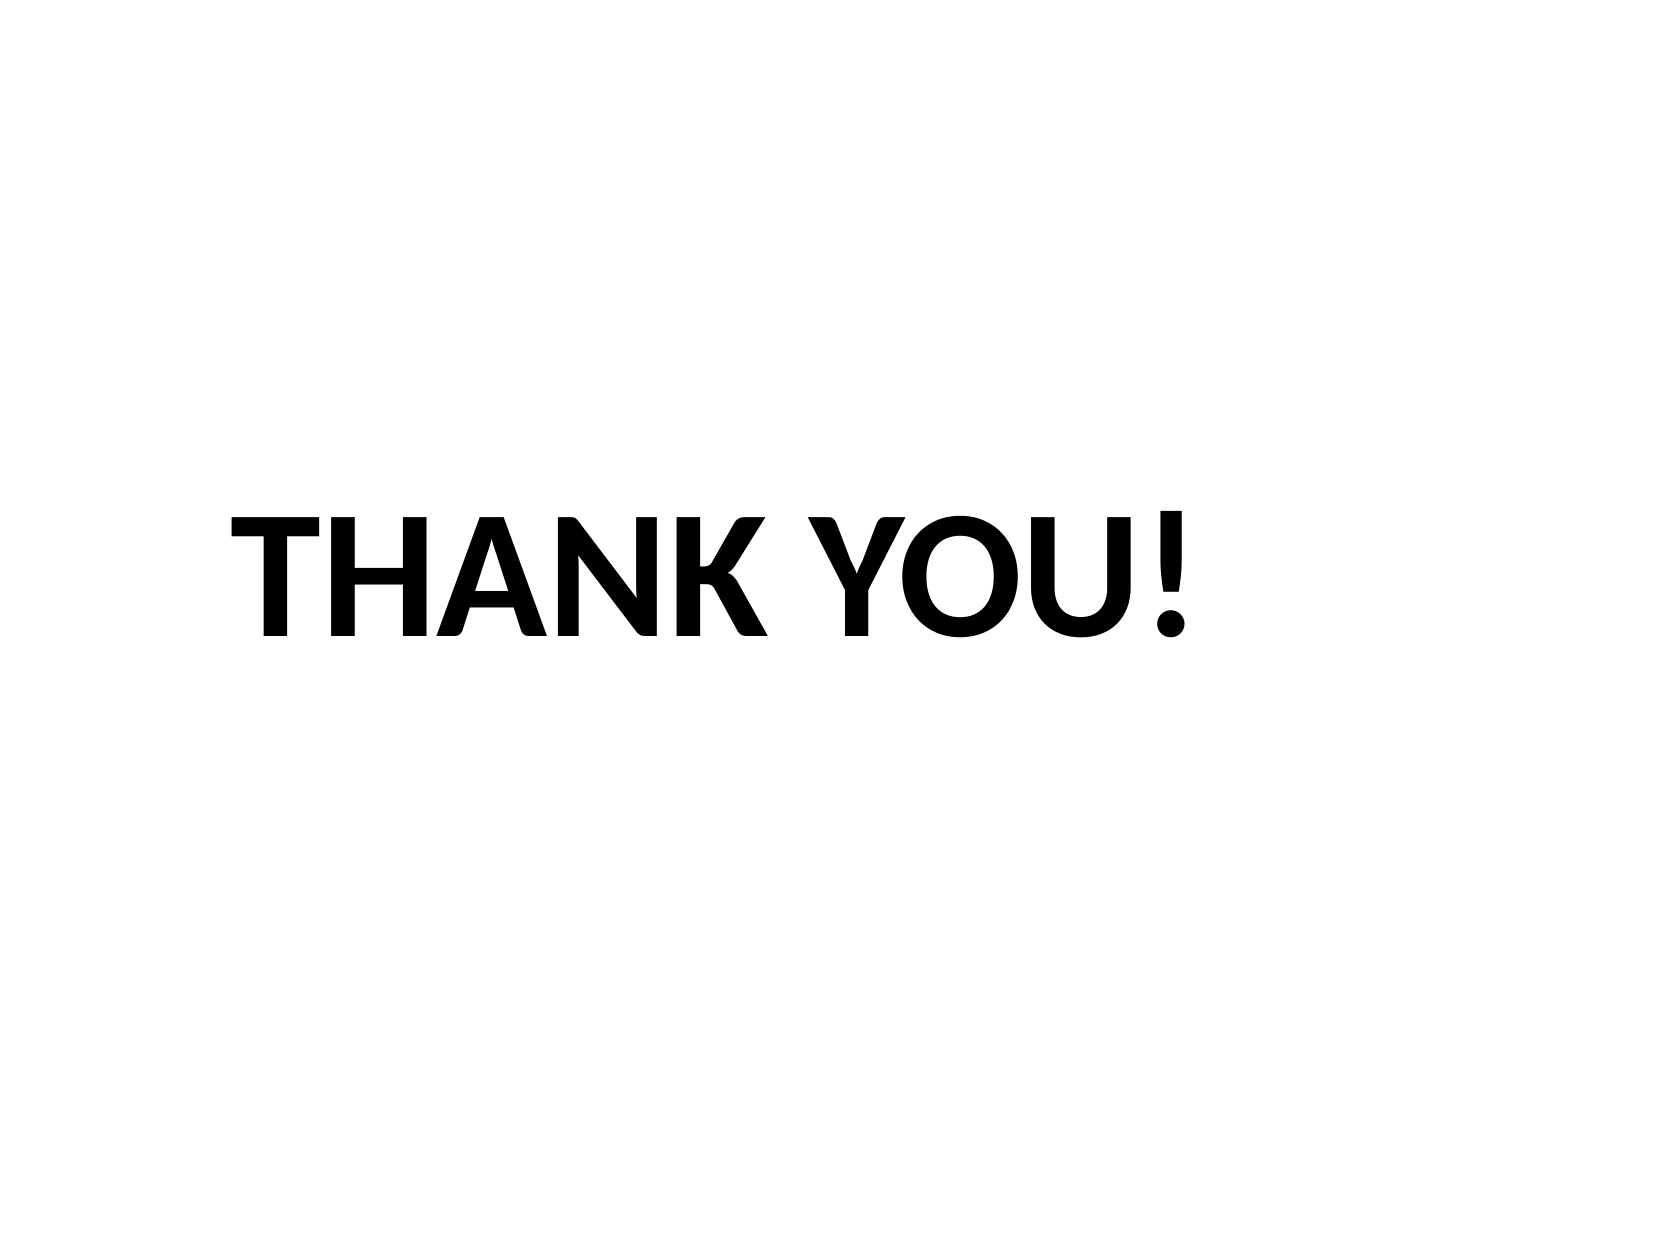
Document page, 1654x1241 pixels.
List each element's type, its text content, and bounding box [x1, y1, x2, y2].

title Thank you! [214, 445, 1620, 692]
